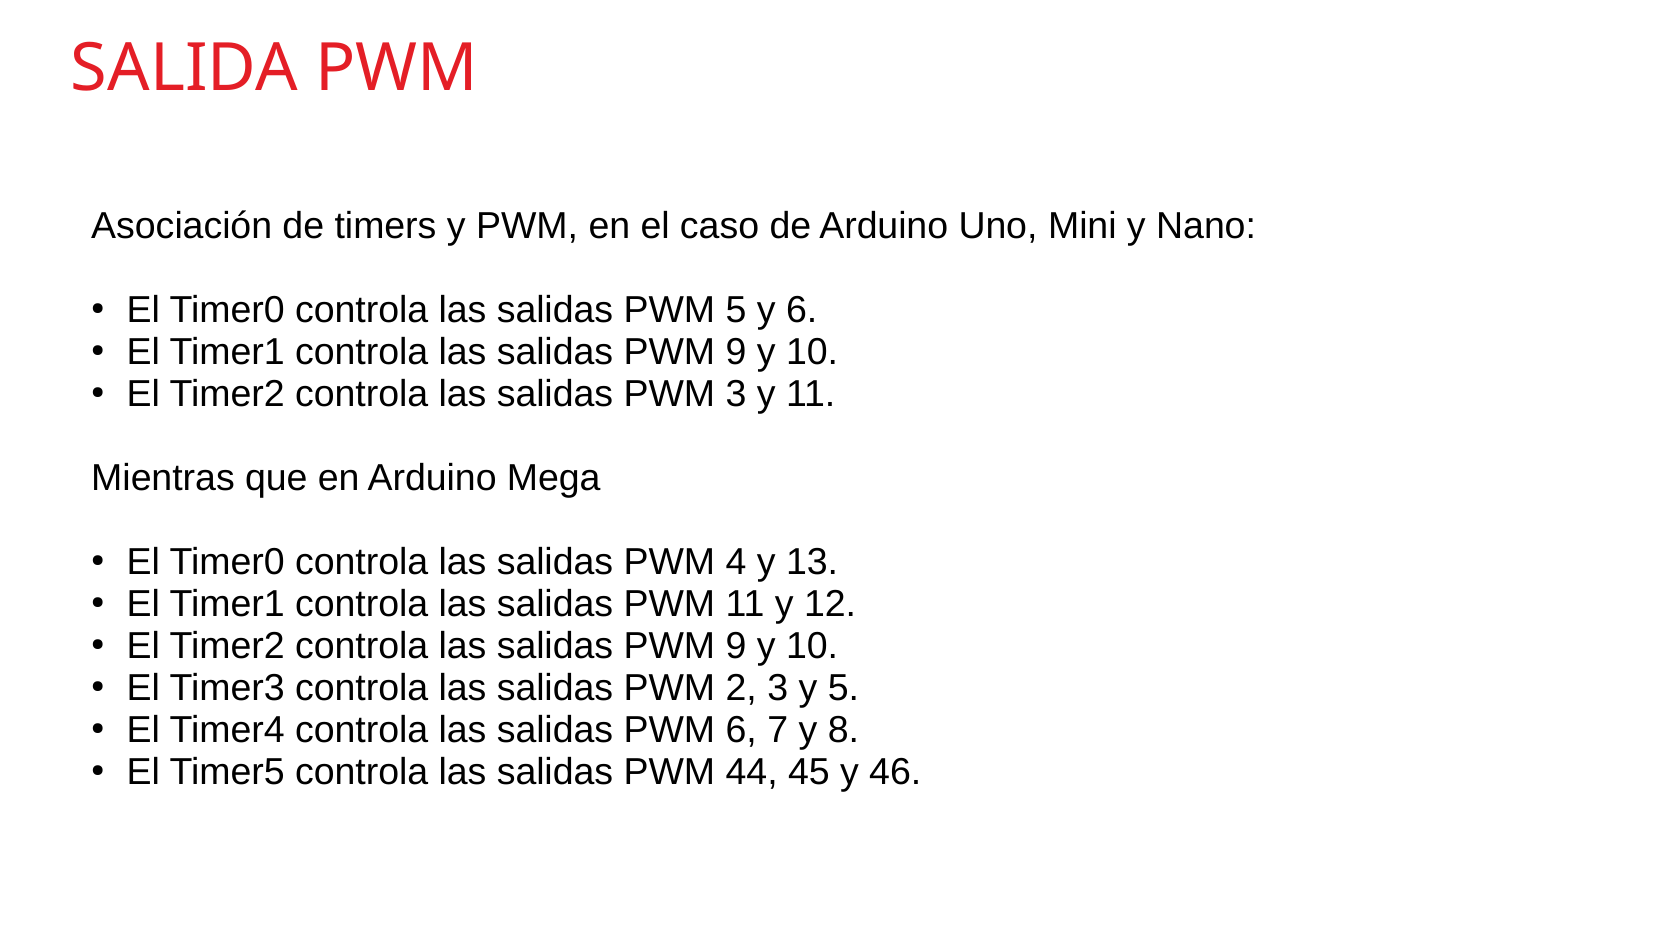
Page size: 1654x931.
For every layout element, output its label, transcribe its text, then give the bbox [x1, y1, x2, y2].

title SALIDA PWM [70, 11, 1347, 118]
text_box Asociación de timers y PWM, en el caso de Arduino Uno, Mini y Nano: El Timer0 controla las salidas PWM 5 y 6. El Timer1 controla las salidas PWM 9 y 10. El Timer2 controla las salidas PWM 3 y 11. Mientras que en Arduino Mega El Timer0 controla las salidas PWM 4 y 13. El Timer1 controla las salidas PWM 11 y 12. El Timer2 controla las salidas PWM 9 y 10. El Timer3 controla las salidas PWM 2, 3 y 5. El Timer4 controla las salidas PWM 6, 7 y 8. El Timer5 controla las salidas PWM 44, 45 y 46. [76, 197, 1561, 800]
